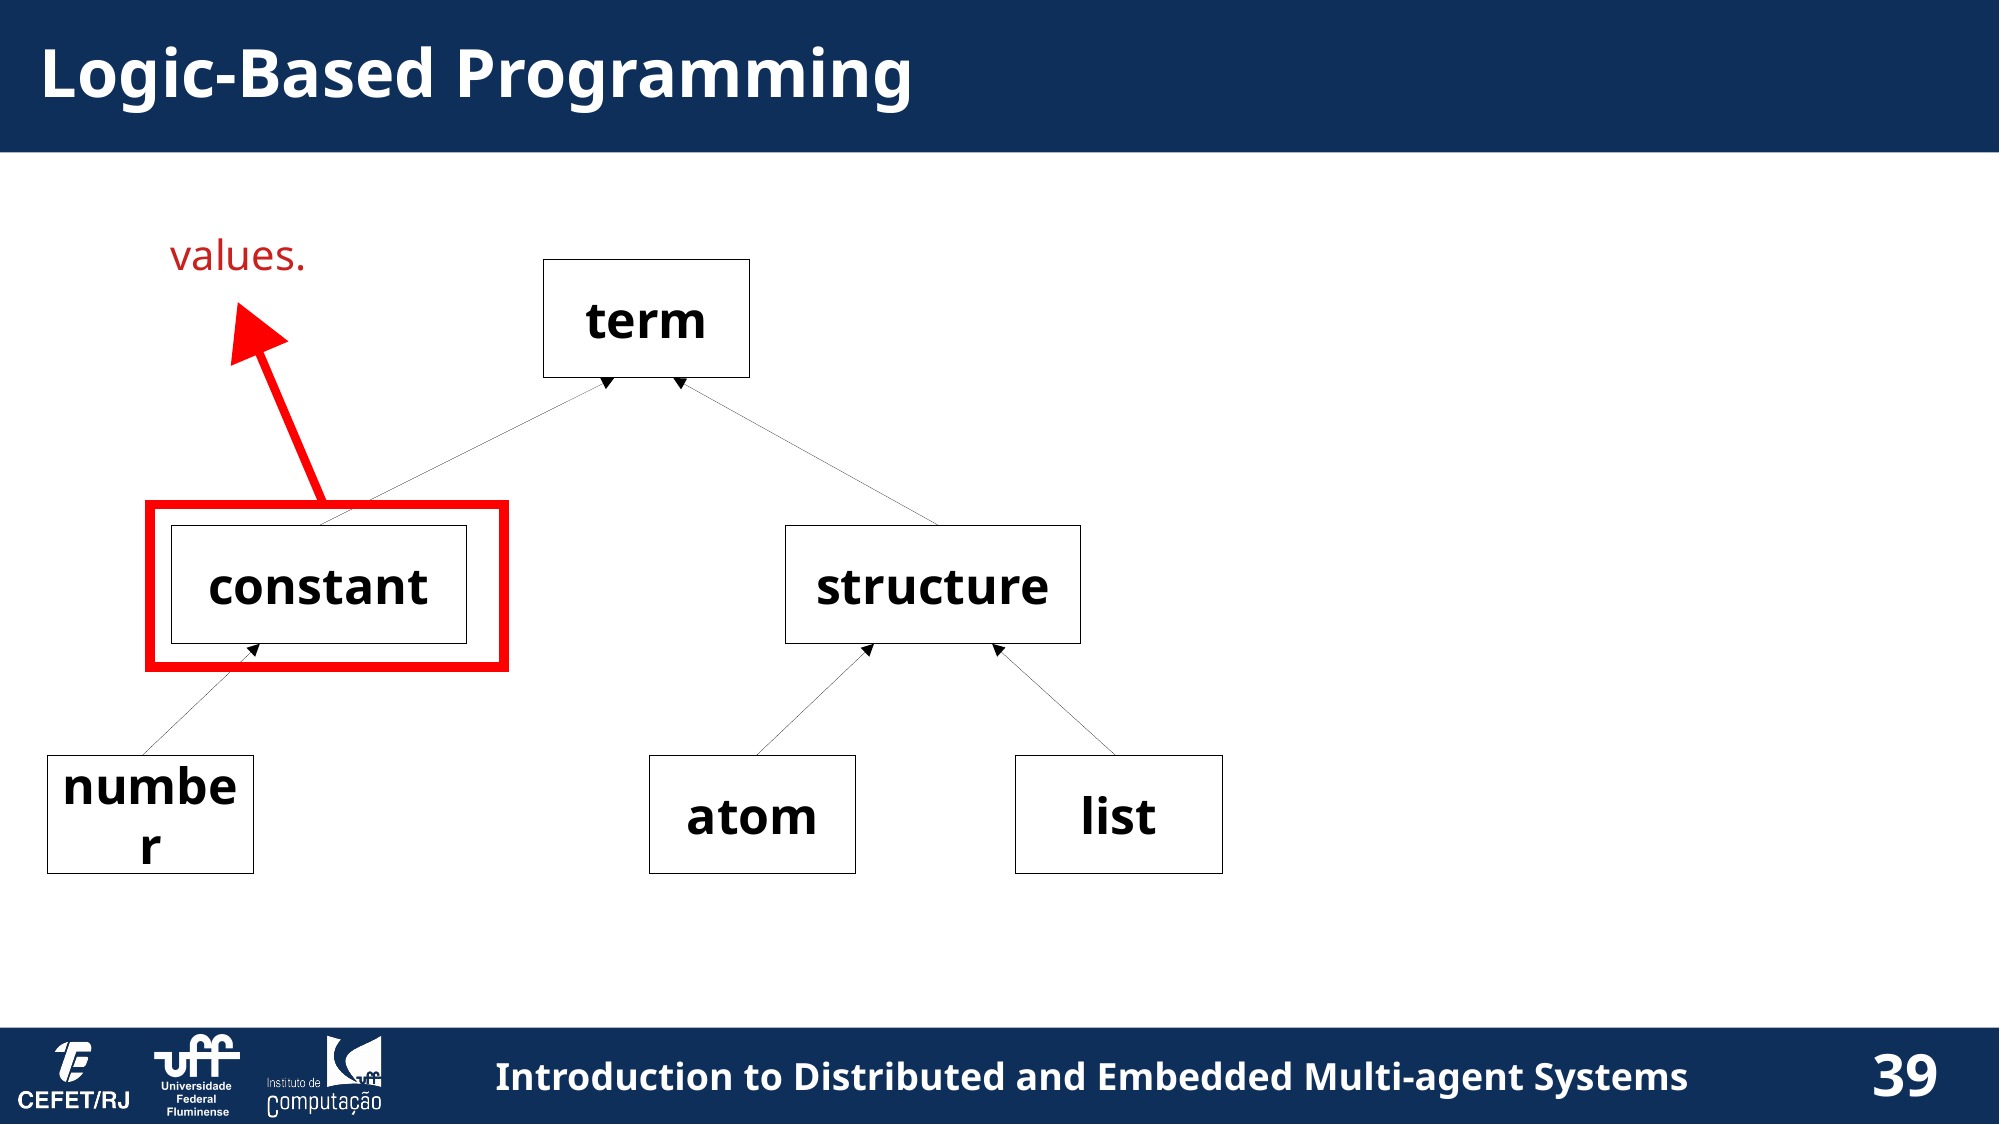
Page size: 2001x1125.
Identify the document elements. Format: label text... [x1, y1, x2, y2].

text_box structure [785, 525, 1081, 644]
text_box Logic-Based Programming [25, 23, 1999, 119]
picture [153, 1033, 241, 1121]
picture [18, 1021, 129, 1125]
text_box atom [649, 755, 856, 874]
text_box values. [120, 220, 357, 286]
picture [265, 1033, 383, 1118]
text_box constant [171, 525, 467, 644]
text_box number [47, 755, 254, 874]
text_box list [1015, 755, 1223, 874]
text_box term [543, 259, 750, 378]
text_box [230, 302, 328, 506]
